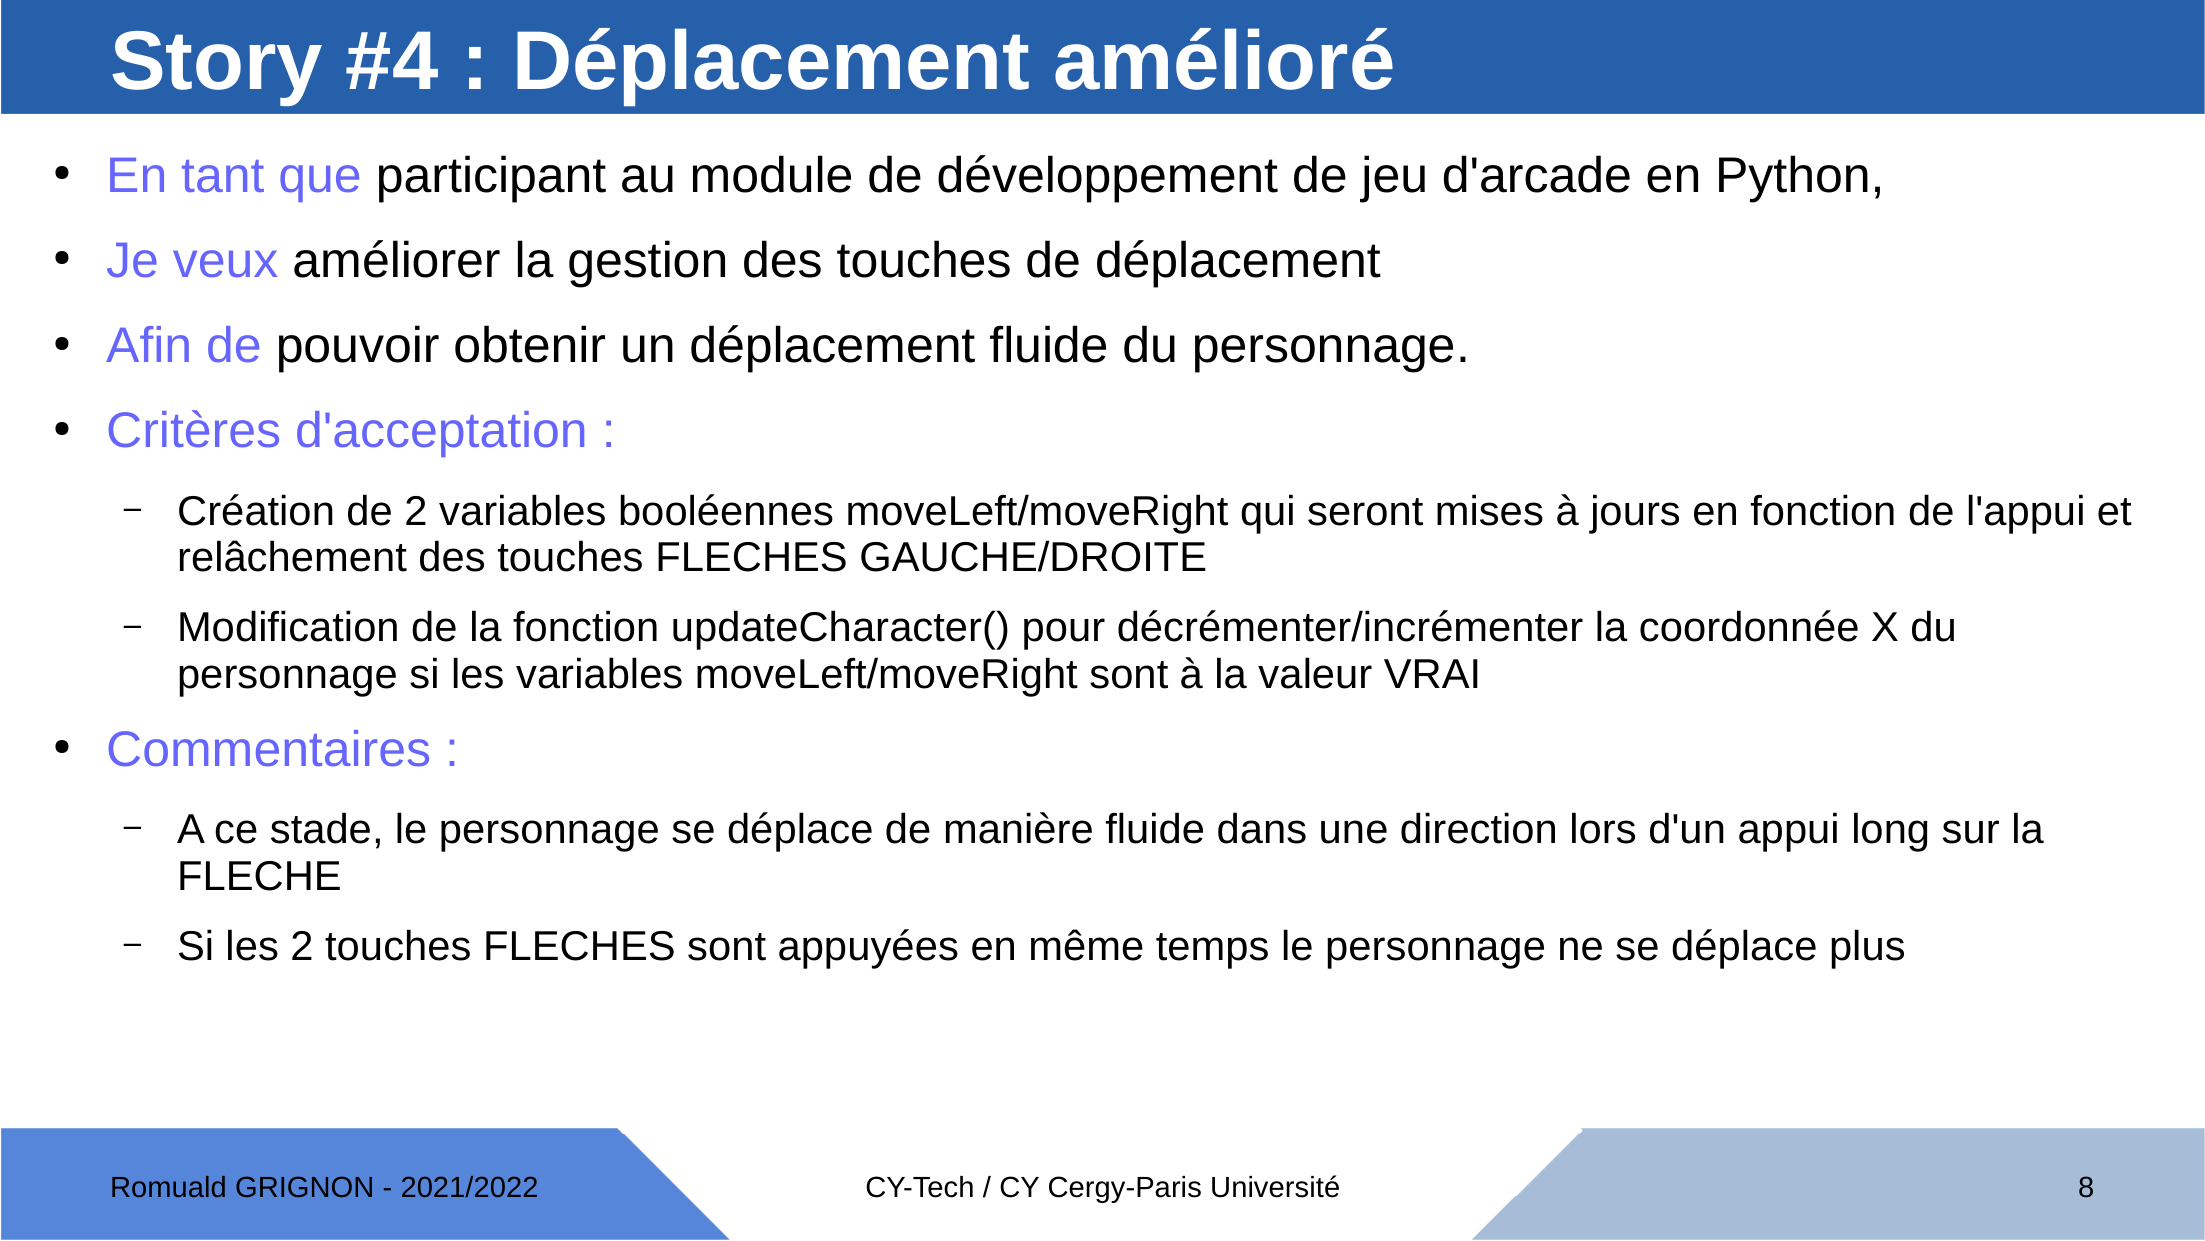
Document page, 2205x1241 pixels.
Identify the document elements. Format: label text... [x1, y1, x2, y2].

picture [0, 0, 2205, 1241]
list En tant que participant au module de développement de jeu d'arcade en Python, Je veux améliorer la gestion des touches de déplacement Afin de pouvoir obtenir un déplacement fluide du personnage. Critères d'acceptation : Création de 2 variables booléennes moveLeft/moveRight qui seront mises à jours en fonction de l'appui et relâchement des touches FLECHES GAUCHE/DROITE Modification de la fonction updateCharacter() pour décrémenter/incrémenter la coordonnée X du personnage si les variables moveLeft/moveRight sont à la valeur VRAI Commentaires : A ce stade, le personnage se déplace de manière fluide dans une direction lors d'un appui long sur la FLECHE Si les 2 touches FLECHES sont appuyées en même temps le personnage ne se déplace plus [35, 217, 2186, 1087]
title Story #4 : Déplacement amélioré [110, 49, 2095, 217]
